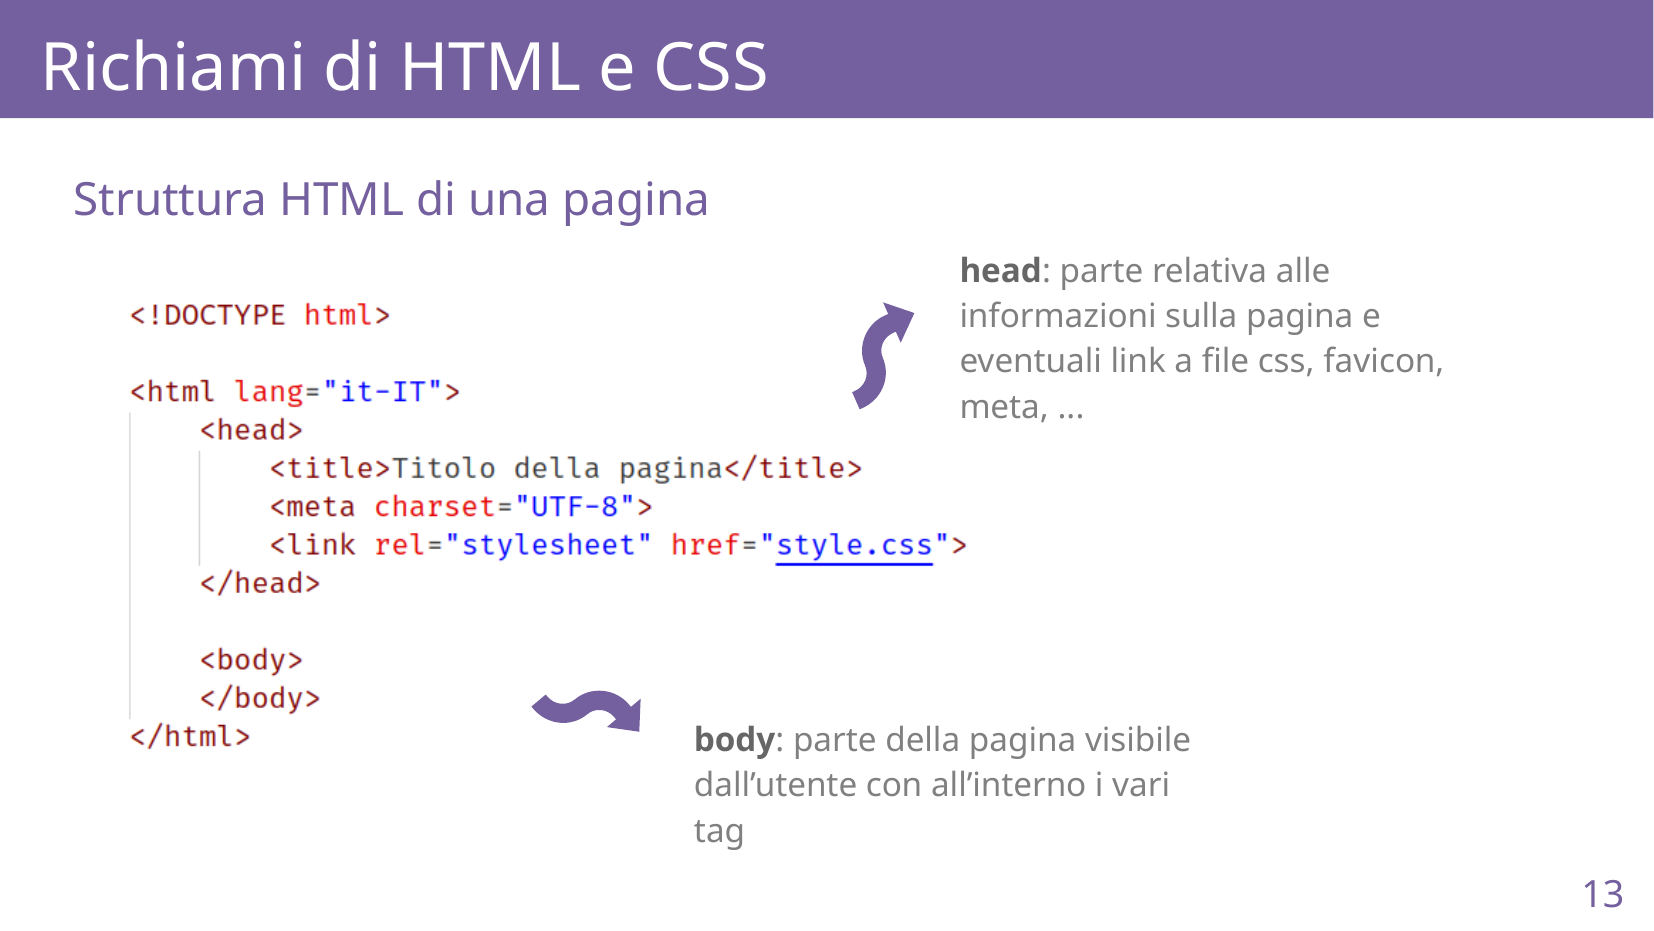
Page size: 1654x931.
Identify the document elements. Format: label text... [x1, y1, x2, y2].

text_box head: parte relativa alle informazioni sulla pagina e eventuali link a file css, favicon, meta, ... [944, 239, 1477, 414]
text_box body: parte della pagina visibile dall’utente con all’interno i vari tag [679, 708, 1211, 857]
text_box Richiami di HTML e CSS [25, 11, 666, 107]
text_box Struttura HTML di una pagina [59, 158, 1107, 229]
text_box [852, 302, 915, 410]
text_box [0, 0, 1654, 119]
text_box [531, 690, 641, 732]
text_box <numero> [1513, 860, 1654, 931]
picture [118, 295, 994, 770]
